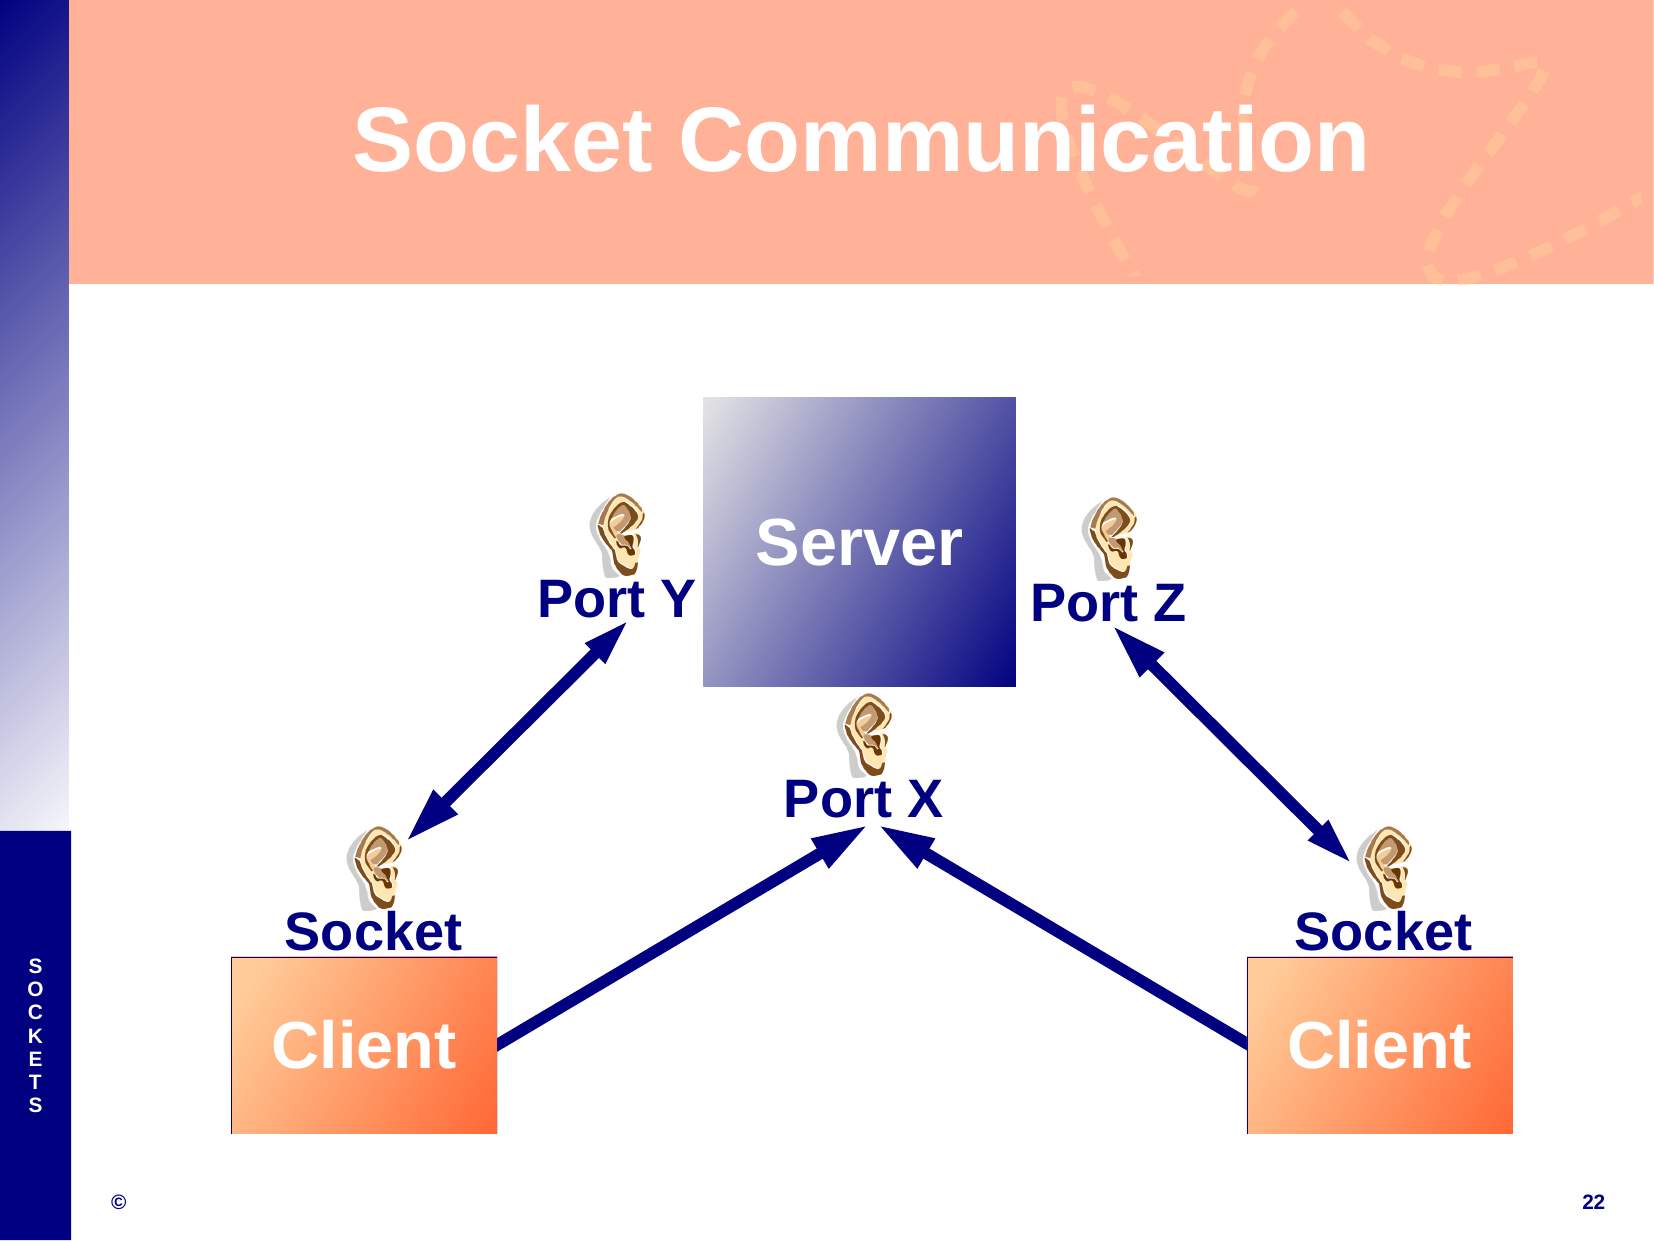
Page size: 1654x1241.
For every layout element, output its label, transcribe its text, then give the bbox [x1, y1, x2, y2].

picture [331, 825, 417, 912]
text_box Client [1246, 956, 1513, 1134]
picture [821, 692, 907, 779]
text_box Server [703, 397, 1016, 687]
text_box Client [231, 956, 498, 1134]
text_box S O C K E T S [0, 830, 71, 1241]
picture [574, 492, 660, 579]
picture [1341, 825, 1427, 912]
picture [1066, 496, 1152, 582]
title Socket Communication [70, 36, 1654, 244]
